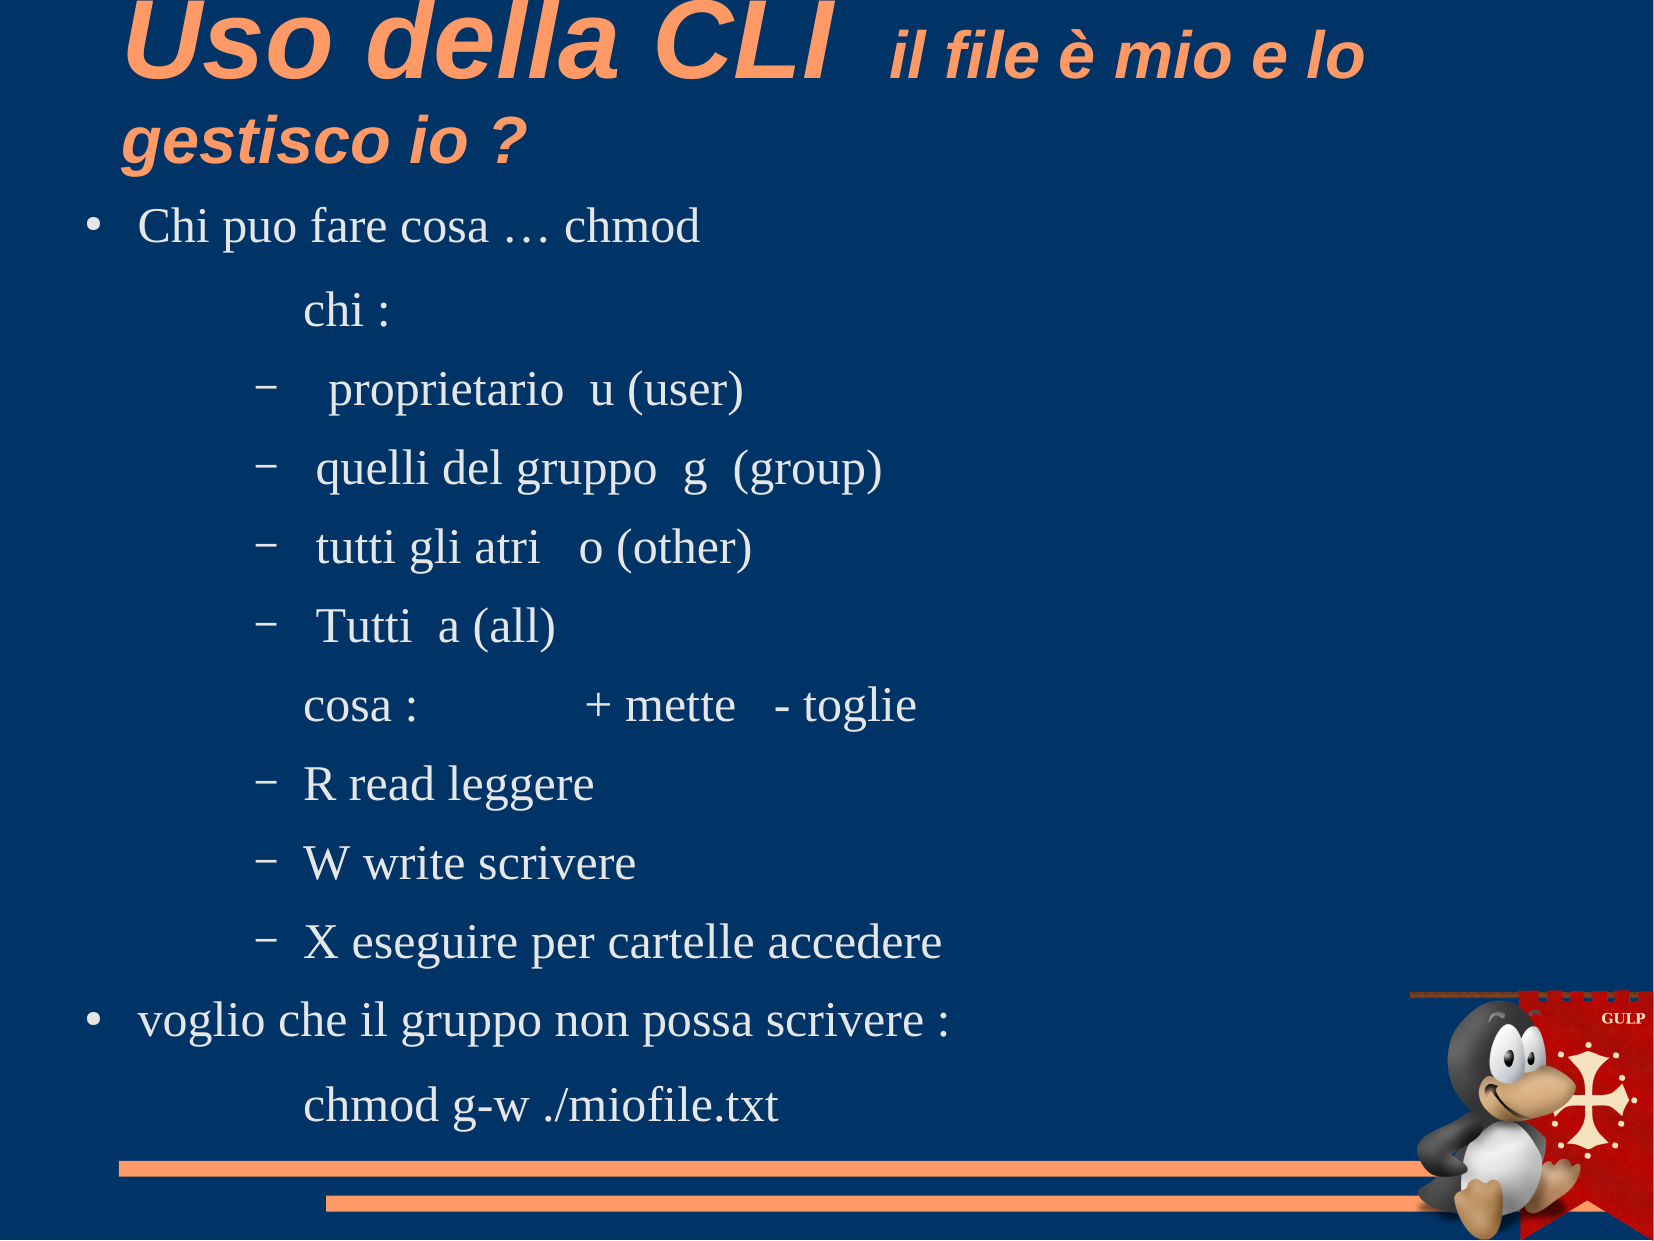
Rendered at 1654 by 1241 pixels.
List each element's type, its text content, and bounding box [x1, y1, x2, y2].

picture [1410, 990, 1654, 1241]
title Uso della CLI il file è mio e lo gestisco io ? [121, 0, 1534, 429]
list Chi puo fare cosa … chmod chi : proprietario u (user) quelli del gruppo g (group) tutti gli atri o (other) Tutti a (all) cosa : + mette - toglie R read leggere W write scrivere X eseguire per cartelle accedere voglio che il gruppo non possa scrivere : chmod g-w ./miofile.txt [66, 197, 1506, 1221]
title [182, 826, 1152, 1160]
